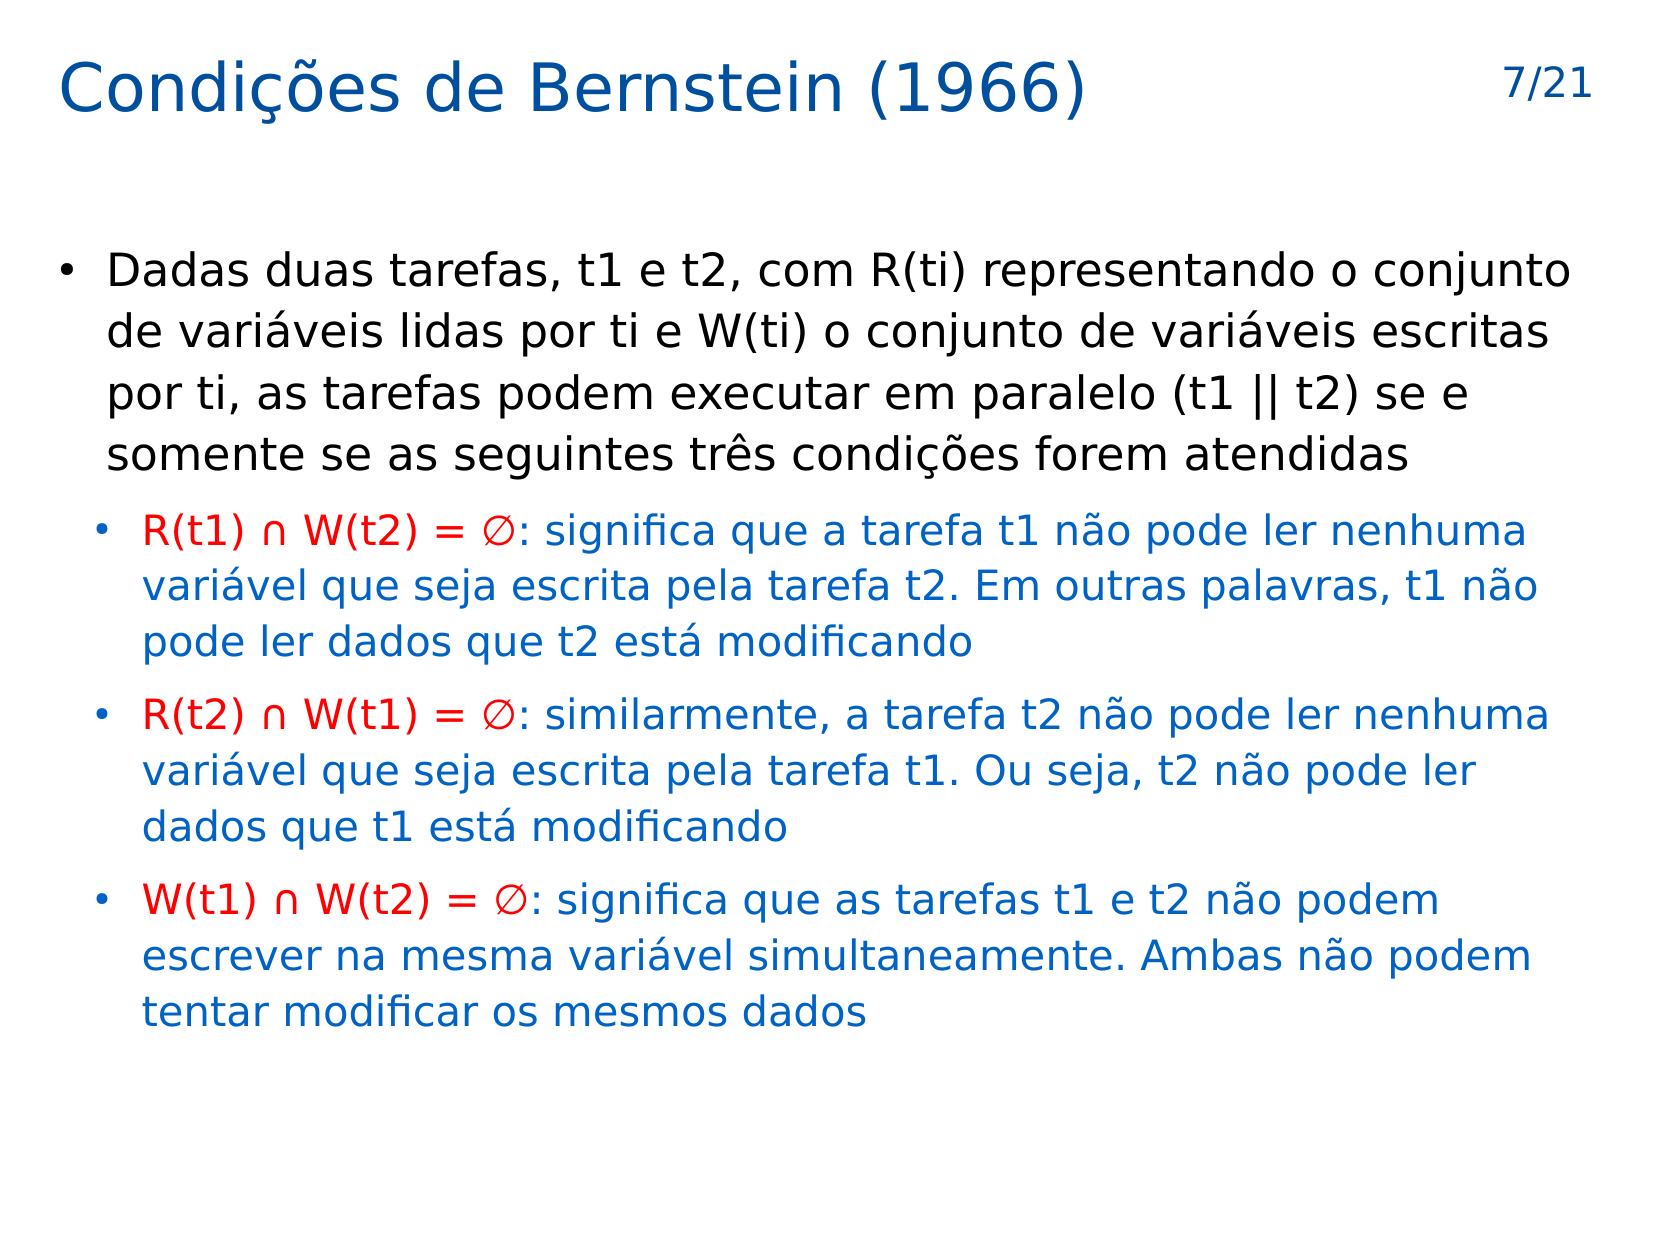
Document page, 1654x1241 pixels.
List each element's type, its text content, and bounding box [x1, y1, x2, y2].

list Dadas duas tarefas, t1 e t2, com R(ti) representando o conjunto de variáveis lidas por ti e W(ti) o conjunto de variáveis escritas por ti, as tarefas podem executar em paralelo (t1 || t2) se e somente se as seguintes três condições forem atendidas R(t1) ∩ W(t2) = ∅: significa que a tarefa t1 não pode ler nenhuma variável que seja escrita pela tarefa t2. Em outras palavras, t1 não pode ler dados que t2 está modificando R(t2) ∩ W(t1) = ∅: similarmente, a tarefa t2 não pode ler nenhuma variável que seja escrita pela tarefa t1. Ou seja, t2 não pode ler dados que t1 está modificando W(t1) ∩ W(t2) = ∅: significa que as tarefas t1 e t2 não podem escrever na mesma variável simultaneamente. Ambas não podem tentar modificar os mesmos dados [59, 236, 1595, 1211]
title Condições de Bernstein (1966) [59, 29, 1625, 148]
